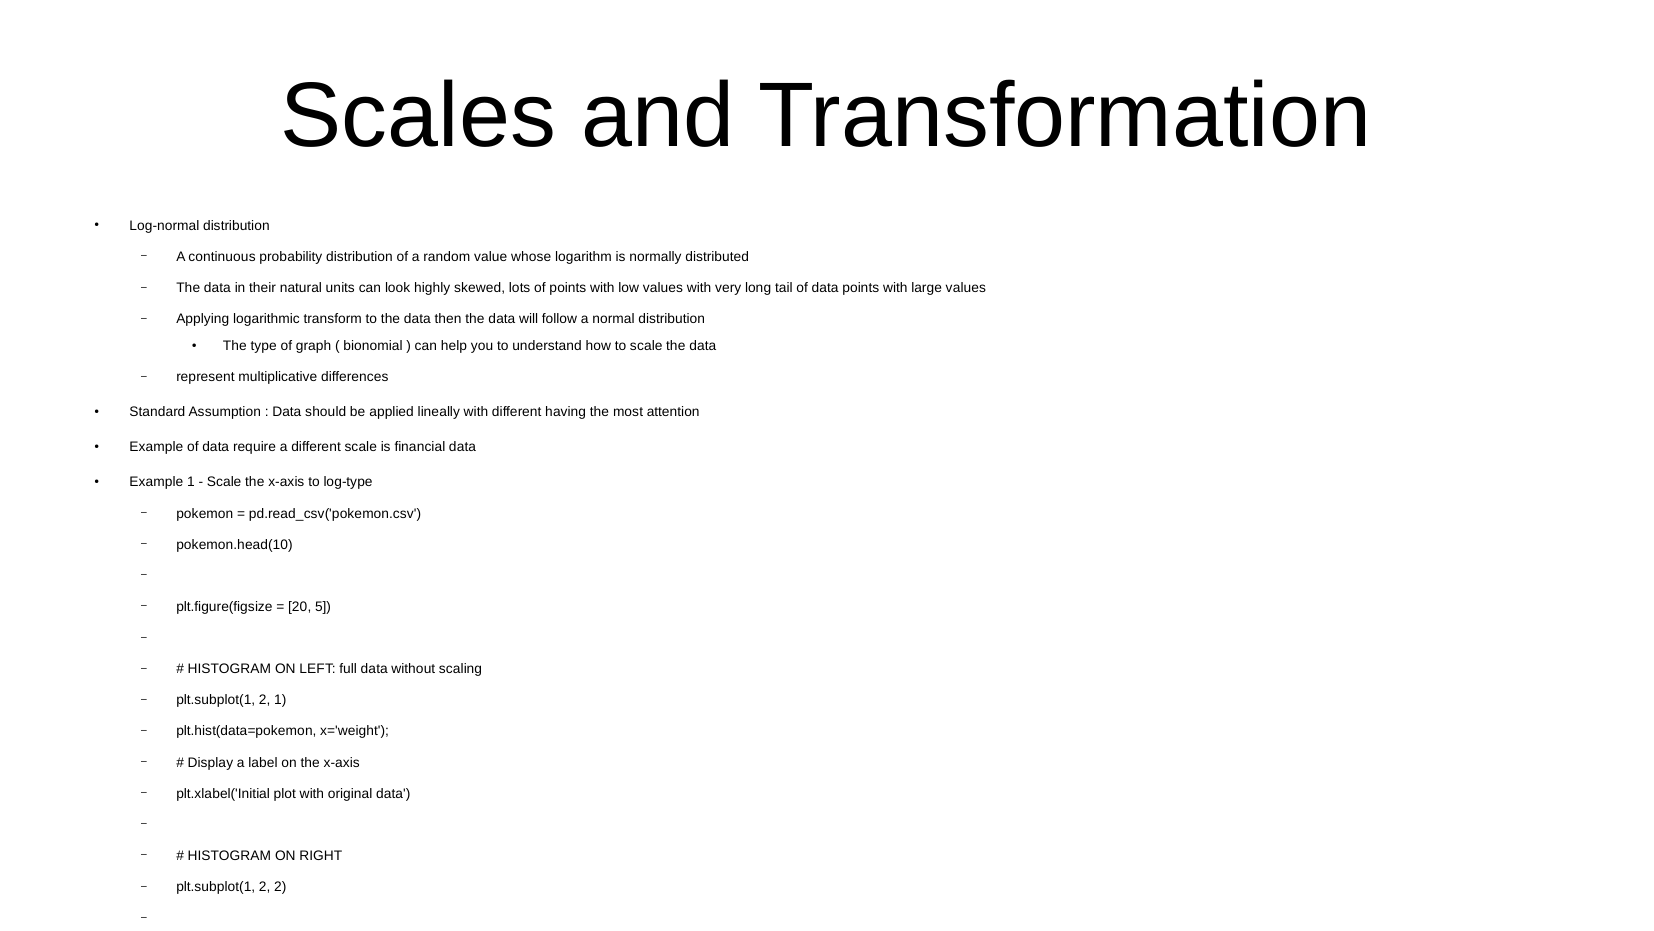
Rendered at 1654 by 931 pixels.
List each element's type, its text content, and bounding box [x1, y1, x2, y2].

title Scales and Transformation [82, 37, 1571, 193]
list Log-normal distribution A continuous probability distribution of a random value whose logarithm is normally distributed The data in their natural units can look highly skewed, lots of points with low values with very long tail of data points with large values Applying logarithmic transform to the data then the data will follow a normal distribution The type of graph ( bionomial ) can help you to understand how to scale the data represent multiplicative differences Standard Assumption : Data should be applied lineally with different having the most attention Example of data require a different scale is financial data Example 1 - Scale the x-axis to log-type pokemon = pd.read_csv('pokemon.csv') pokemon.head(10) plt.figure(figsize = [20, 5]) # HISTOGRAM ON LEFT: full data without scaling plt.subplot(1, 2, 1) plt.hist(data=pokemon, x='weight'); # Display a label on the x-axis plt.xlabel('Initial plot with original data') # HISTOGRAM ON RIGHT plt.subplot(1, 2, 2) [82, 217, 1621, 901]
